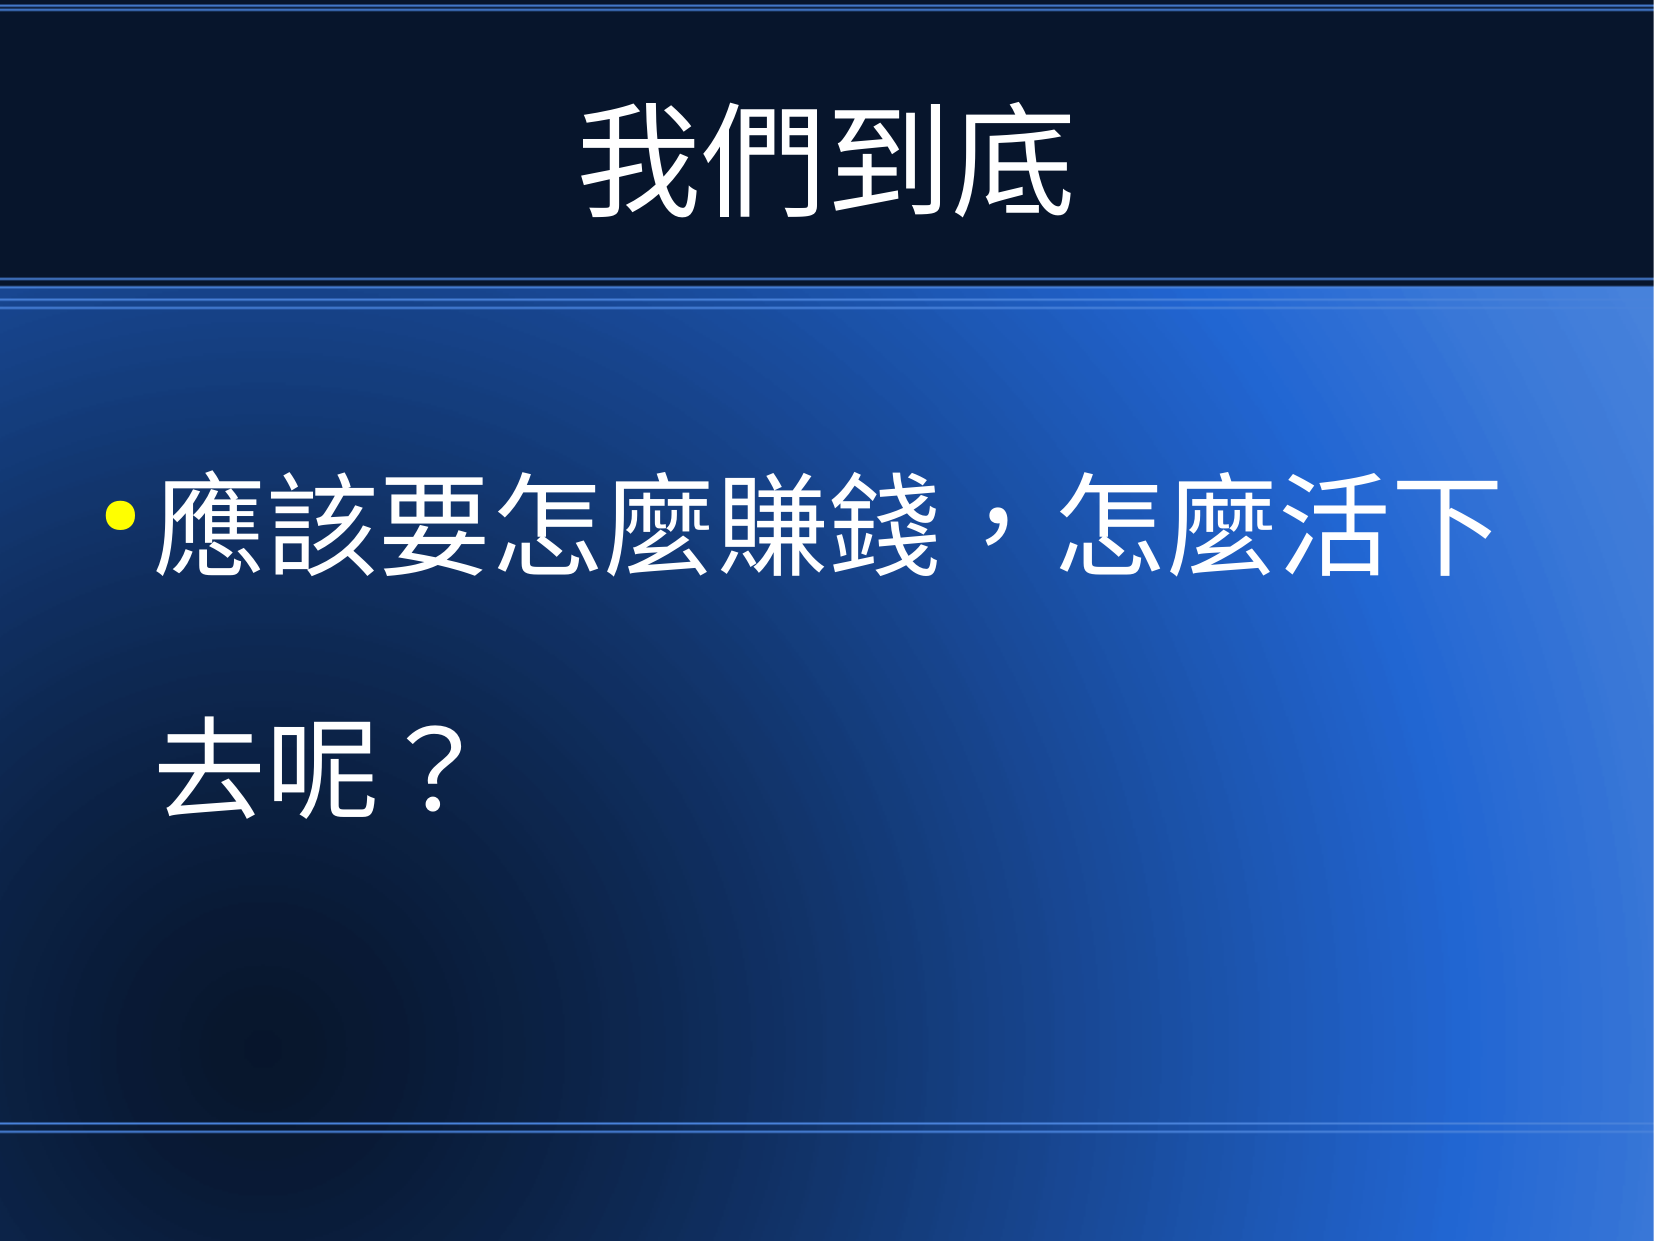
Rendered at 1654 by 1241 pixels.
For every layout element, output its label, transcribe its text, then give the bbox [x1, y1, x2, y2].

list 應該要怎麼賺錢，怎麼活下去呢？ [82, 355, 1571, 1241]
title 我們到底 [82, 49, 1571, 257]
picture [0, 0, 1654, 1241]
